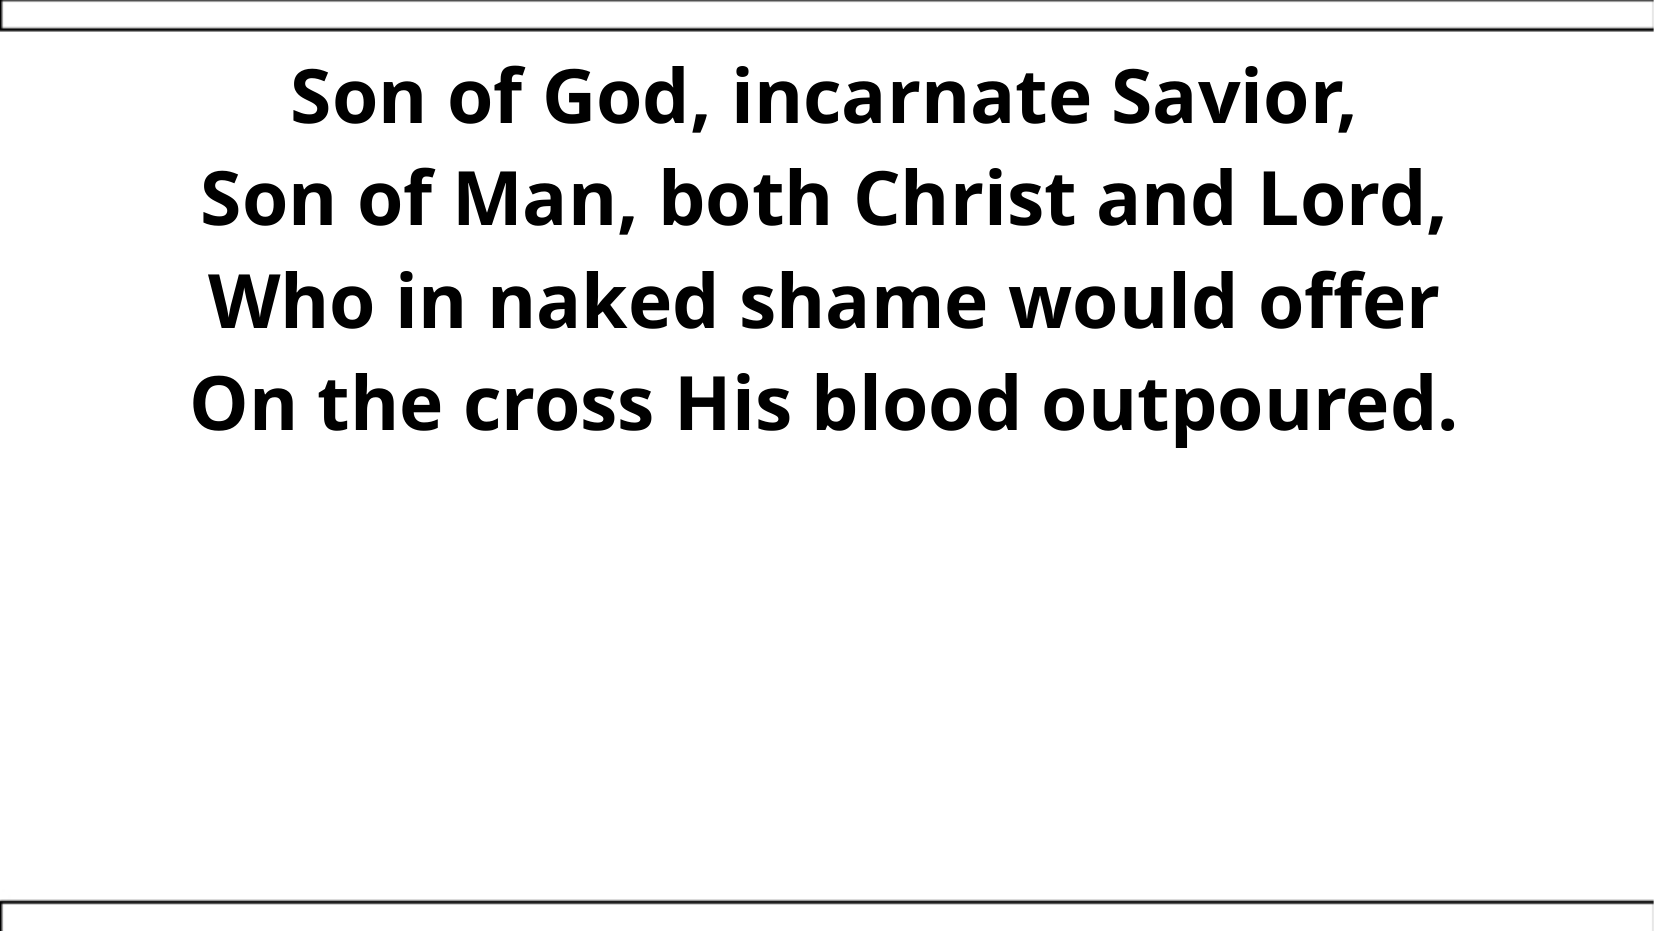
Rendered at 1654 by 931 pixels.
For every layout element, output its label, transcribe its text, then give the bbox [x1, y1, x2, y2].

text_box Son of God, incarnate Savior, Son of Man, both Christ and Lord, Who in naked shame would offer On the cross His blood outpoured. [105, 35, 1546, 451]
picture [0, 0, 1654, 931]
